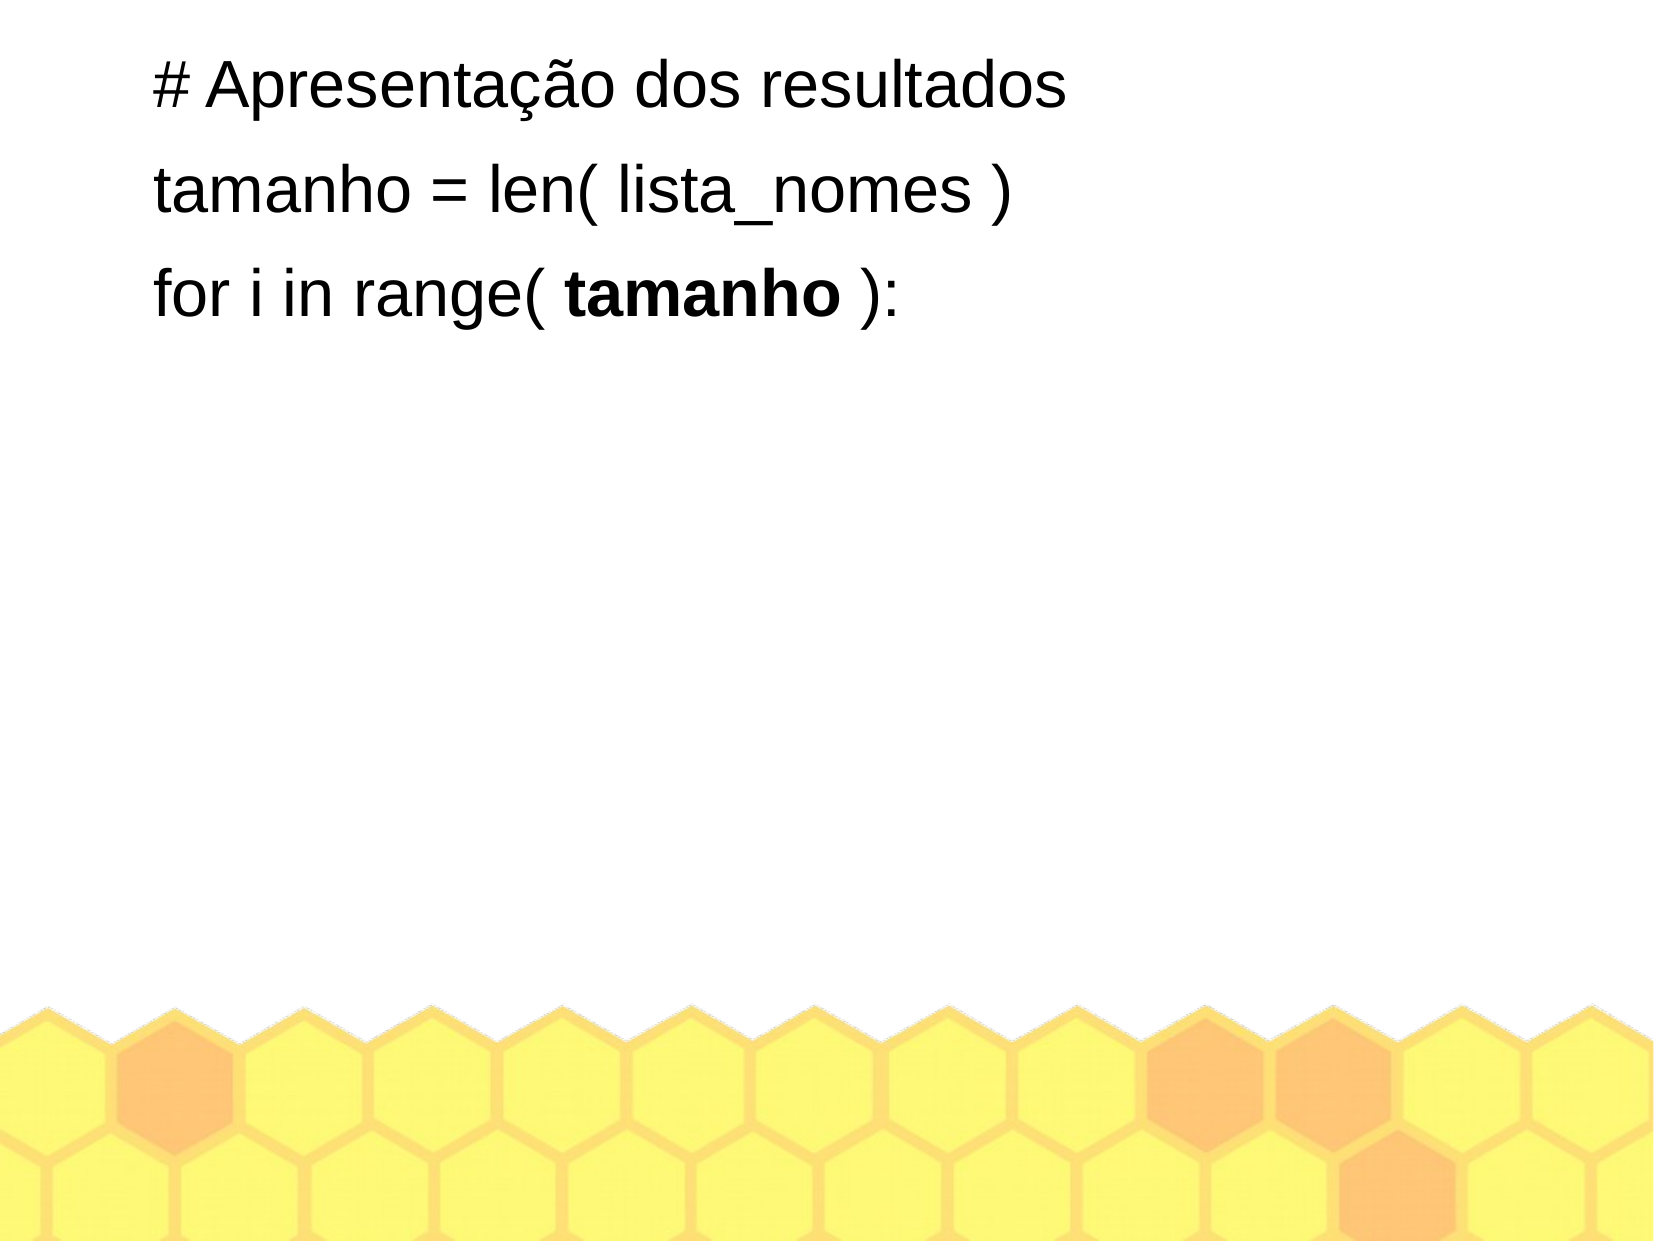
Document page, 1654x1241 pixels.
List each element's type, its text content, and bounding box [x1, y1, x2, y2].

picture [0, 1001, 1654, 1241]
list # Apresentação dos resultados tamanho = len( lista_nomes ) for i in range( tamanho ): [82, 47, 1571, 1205]
